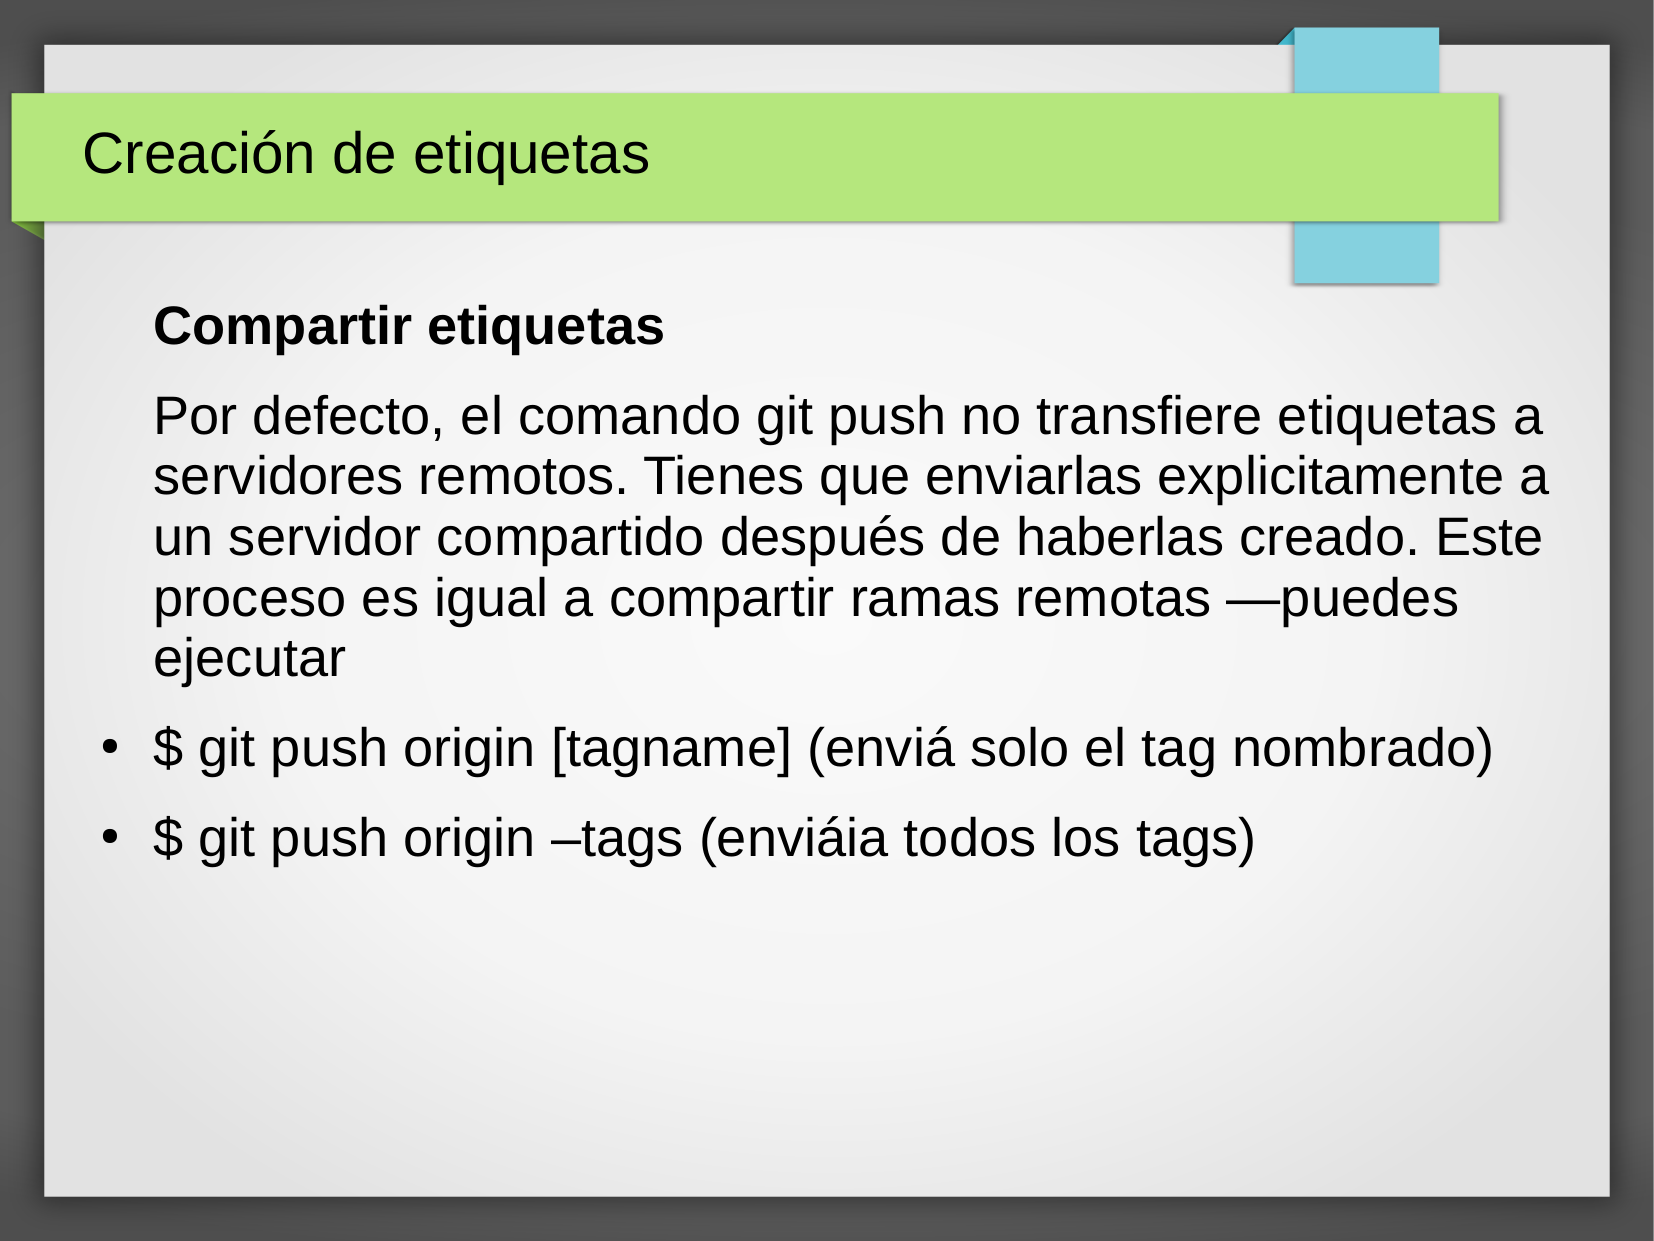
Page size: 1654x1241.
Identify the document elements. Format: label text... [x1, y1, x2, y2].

picture [0, 0, 1654, 1241]
list Compartir etiquetas Por defecto, el comando git push no transfiere etiquetas a servidores remotos. Tienes que enviarlas explicitamente a un servidor compartido después de haberlas creado. Este proceso es igual a compartir ramas remotas —puedes ejecutar $ git push origin [tagname] (enviá solo el tag nombrado) $ git push origin –tags (enviáia todos los tags) [82, 295, 1571, 1015]
title Creación de etiquetas [82, 94, 1264, 213]
